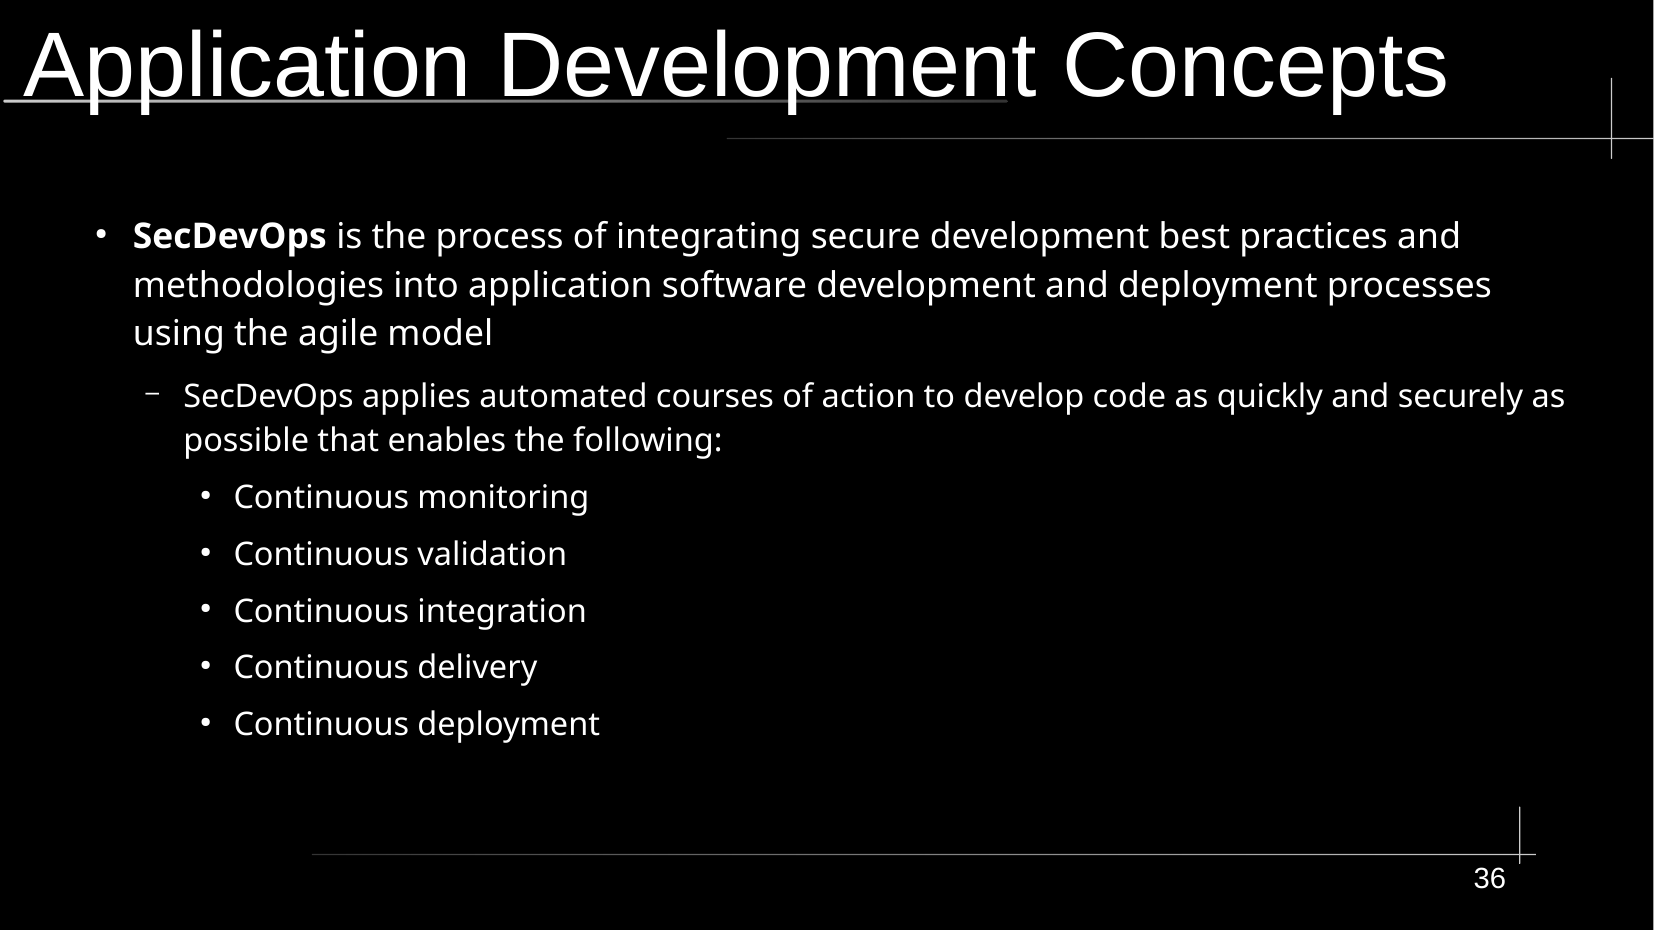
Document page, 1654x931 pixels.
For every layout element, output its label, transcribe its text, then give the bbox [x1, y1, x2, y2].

list SecDevOps is the process of integrating secure development best practices and methodologies into application software development and deployment processes using the agile model SecDevOps applies automated courses of action to develop code as quickly and securely as possible that enables the following: Continuous monitoring Continuous validation Continuous integration Continuous delivery Continuous deployment [82, 210, 1571, 750]
title Application Development Concepts [23, 11, 1589, 119]
